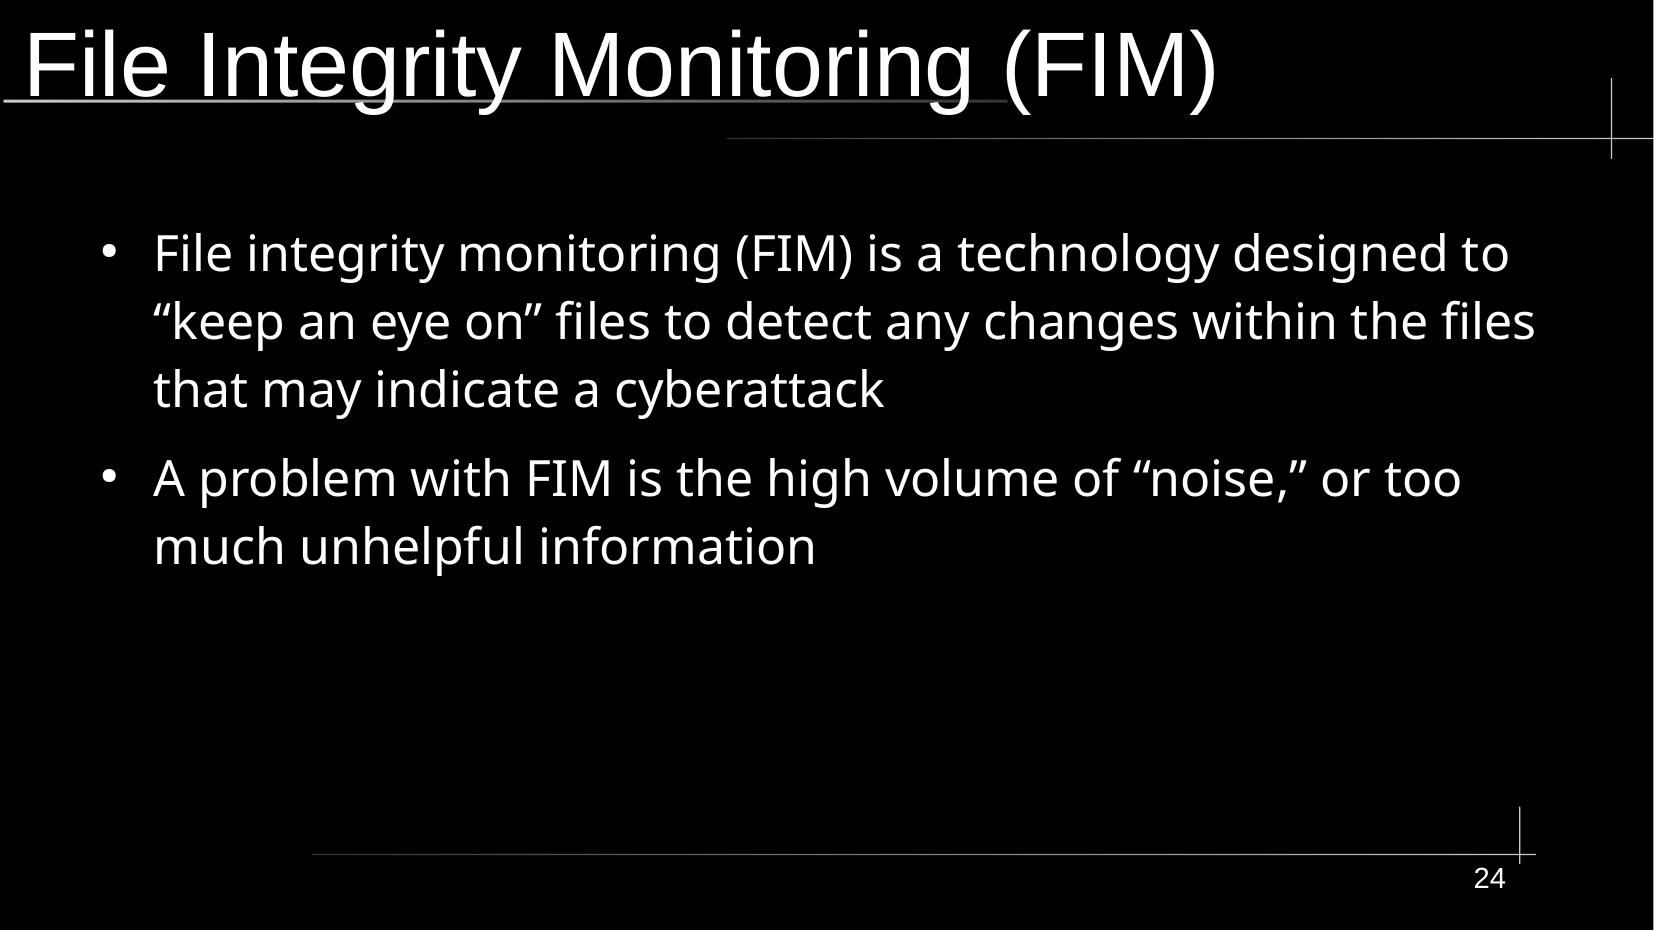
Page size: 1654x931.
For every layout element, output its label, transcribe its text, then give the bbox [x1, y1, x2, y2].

title File Integrity Monitoring (FIM) [23, 11, 1589, 119]
list File integrity monitoring (FIM) is a technology designed to “keep an eye on” files to detect any changes within the files that may indicate a cyberattack A problem with FIM is the high volume of “noise,” or too much unhelpful information [82, 217, 1571, 758]
